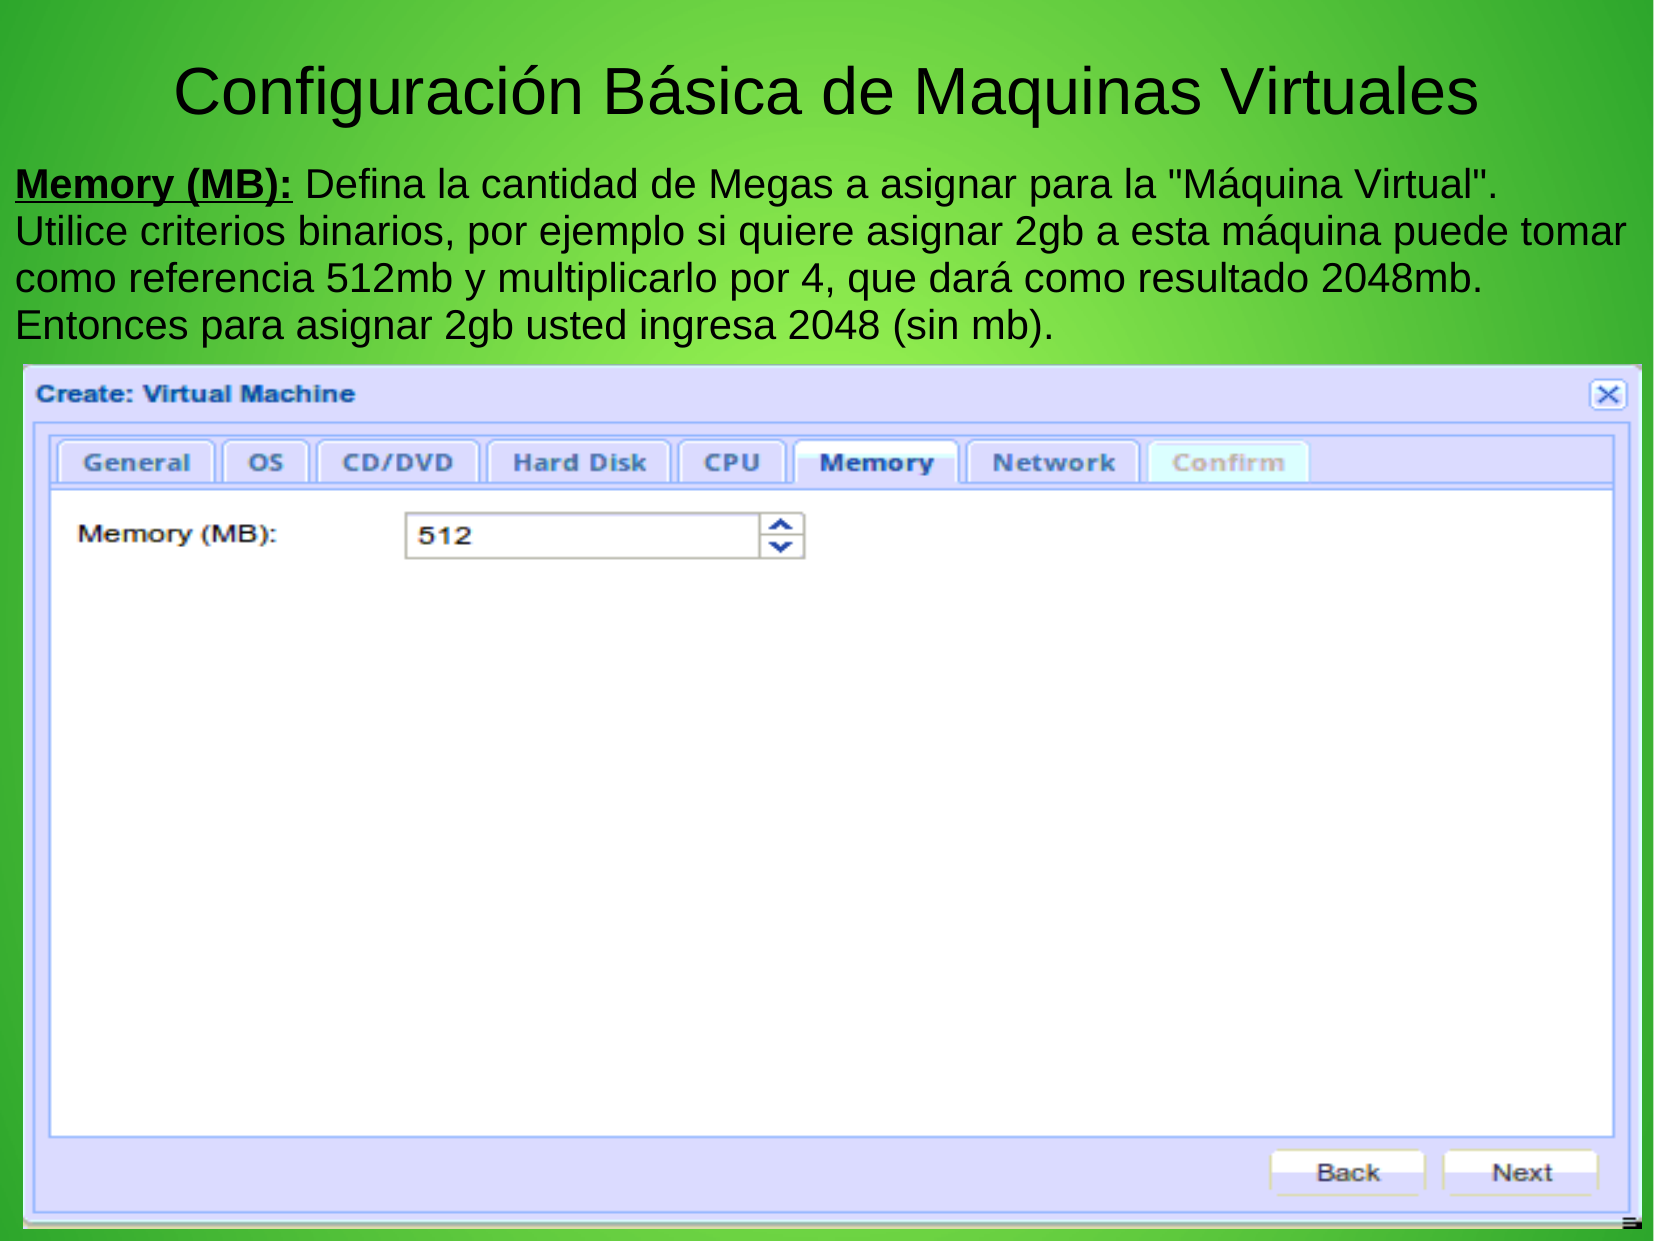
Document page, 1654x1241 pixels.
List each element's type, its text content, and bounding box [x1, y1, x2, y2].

text_box Configuración Básica de Maquinas Virtuales [158, 47, 1524, 138]
picture [0, 357, 1654, 1241]
text_box Memory (MB): Defina la cantidad de Megas a asignar para la "Máquina Virtual". Utilice criterios binarios, por ejemplo si quiere asignar 2gb a esta máquina puede tomar como referencia 512mb y multiplicarlo por 4, que dará como resultado 2048mb. Entonces para asignar 2gb usted ingresa 2048 (sin mb). [0, 153, 1654, 357]
picture [0, 0, 1654, 153]
